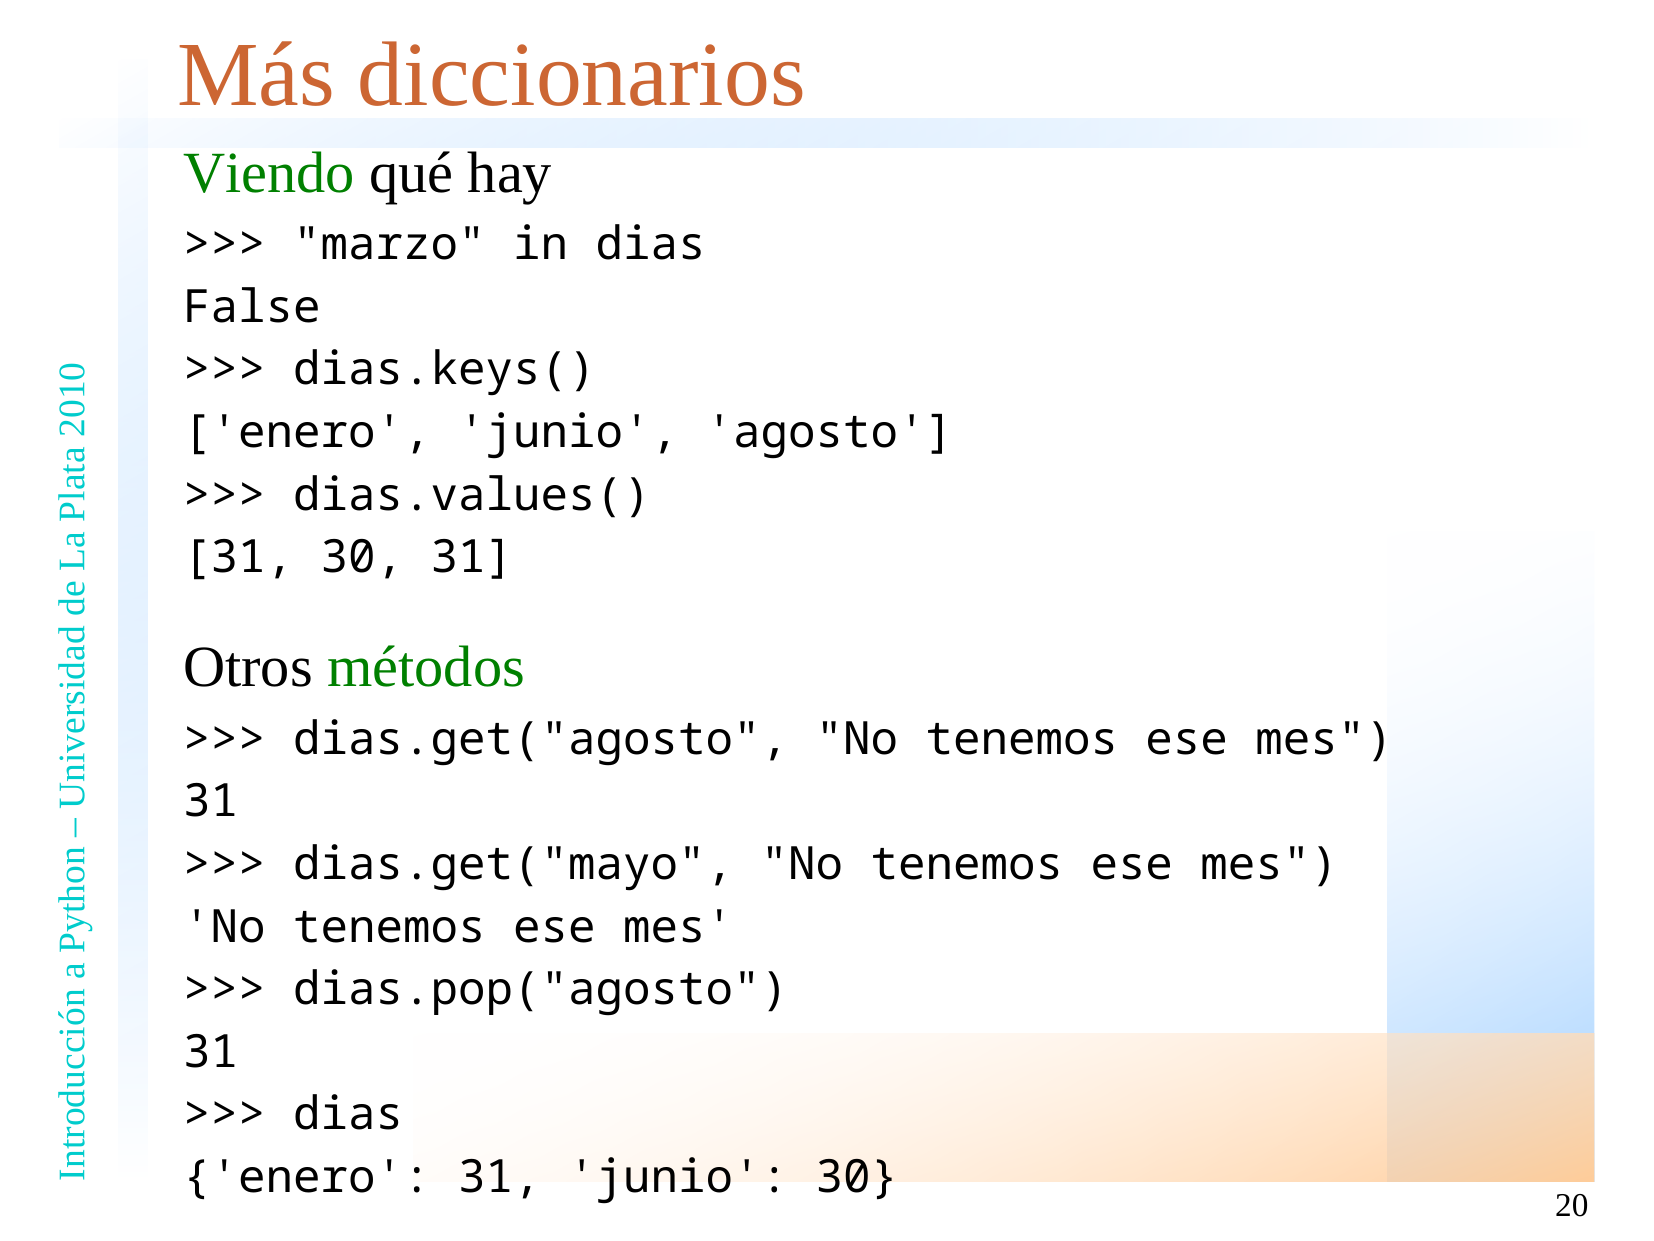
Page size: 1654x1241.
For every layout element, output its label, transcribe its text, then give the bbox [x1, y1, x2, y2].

title Más diccionarios [177, 0, 1595, 150]
text_box Viendo qué hay >>> "marzo" in dias False >>> dias.keys() ['enero', 'junio', 'agosto'] >>> dias.values() [31, 30, 31] Otros métodos >>> dias.get("agosto", "No tenemos ese mes") 31 >>> dias.get("mayo", "No tenemos ese mes") 'No tenemos ese mes' >>> dias.pop("agosto") 31 >>> dias {'enero': 31, 'junio': 30} [147, 161, 1595, 1185]
